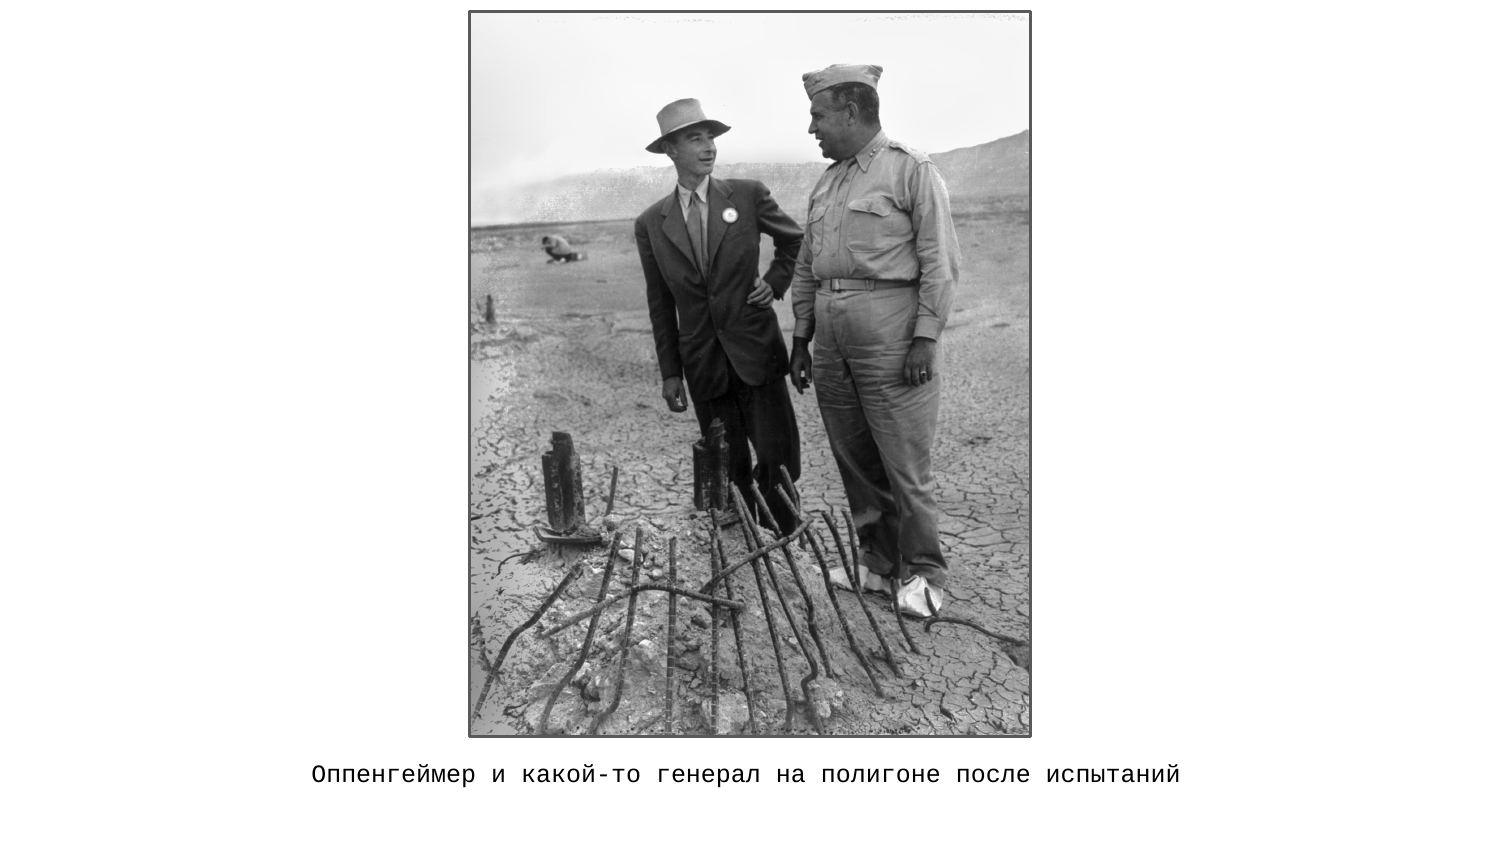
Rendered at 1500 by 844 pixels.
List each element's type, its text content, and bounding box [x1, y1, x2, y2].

picture [471, 12, 1029, 736]
text_box Оппенгеймер и какой-то генерал на полигоне после испытаний [296, 742, 1204, 803]
